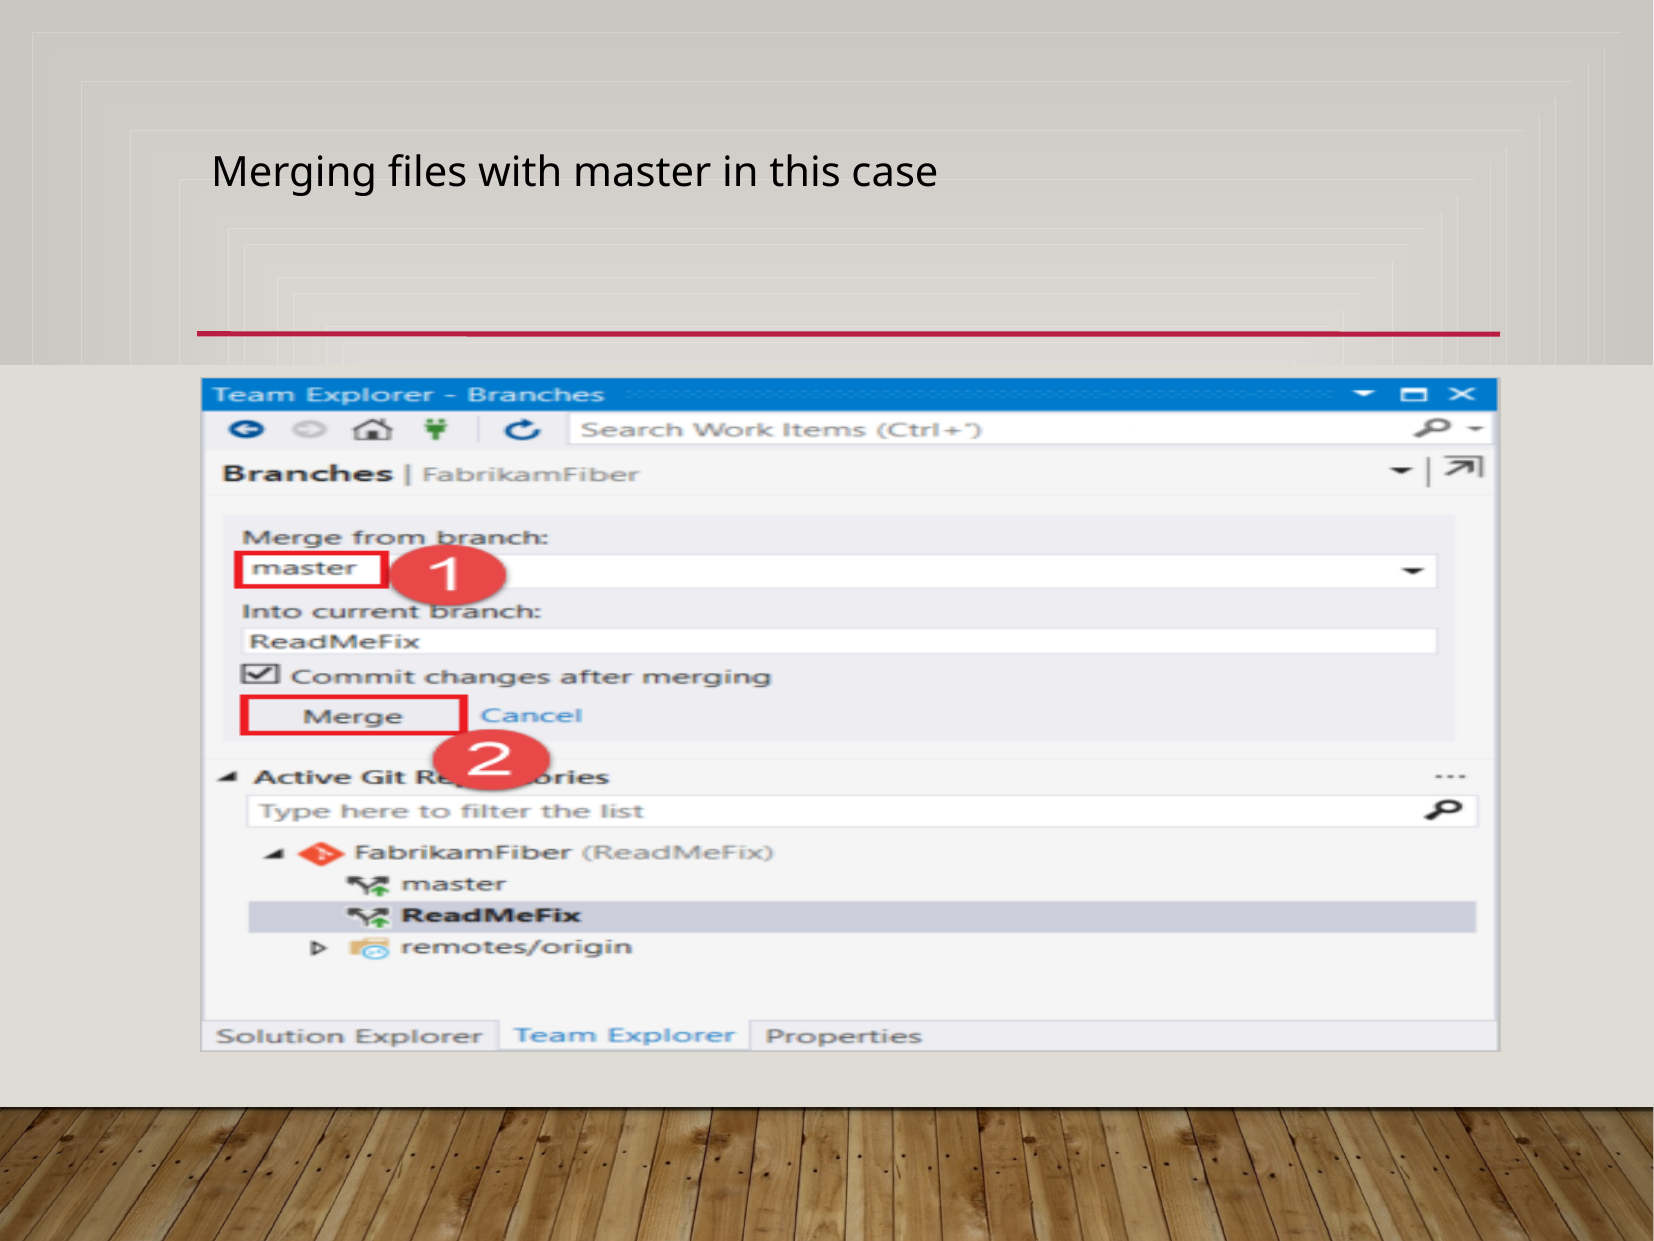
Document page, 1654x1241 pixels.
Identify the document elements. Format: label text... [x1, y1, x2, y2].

title Merging files with master in this case [196, 145, 1499, 335]
picture [0, 1107, 1654, 1241]
picture [200, 377, 1501, 1052]
